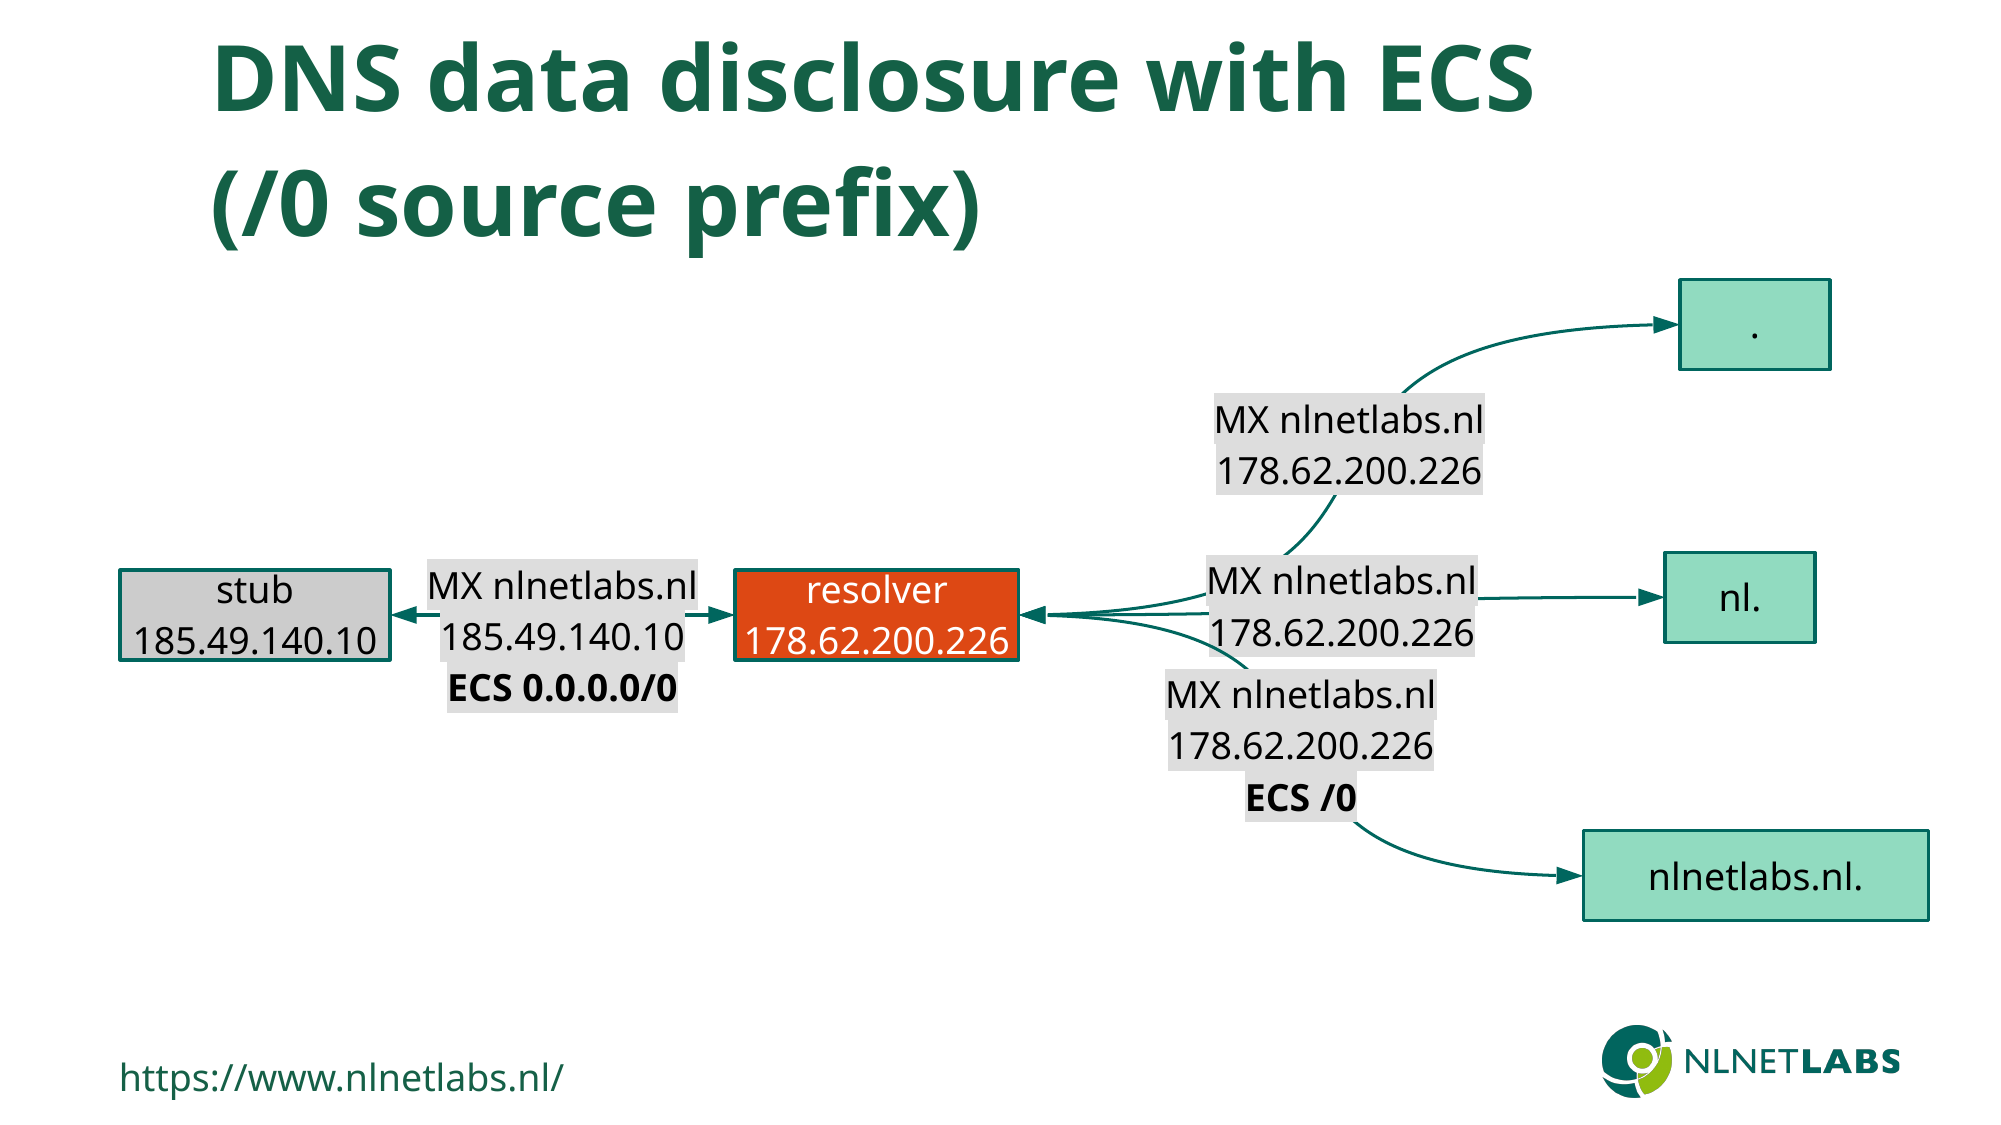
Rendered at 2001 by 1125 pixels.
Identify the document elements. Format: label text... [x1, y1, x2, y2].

title DNS data disclosure with ECS (/0 source prefix) [210, 36, 1900, 242]
text_box nl. [1665, 552, 1816, 643]
text_box resolver 178.62.200.226 [735, 570, 1019, 661]
picture [1602, 1025, 1900, 1098]
text_box . [1680, 279, 1831, 370]
text_box nlnetlabs.nl. [1583, 830, 1929, 921]
text_box stub 185.49.140.10 [120, 570, 391, 661]
